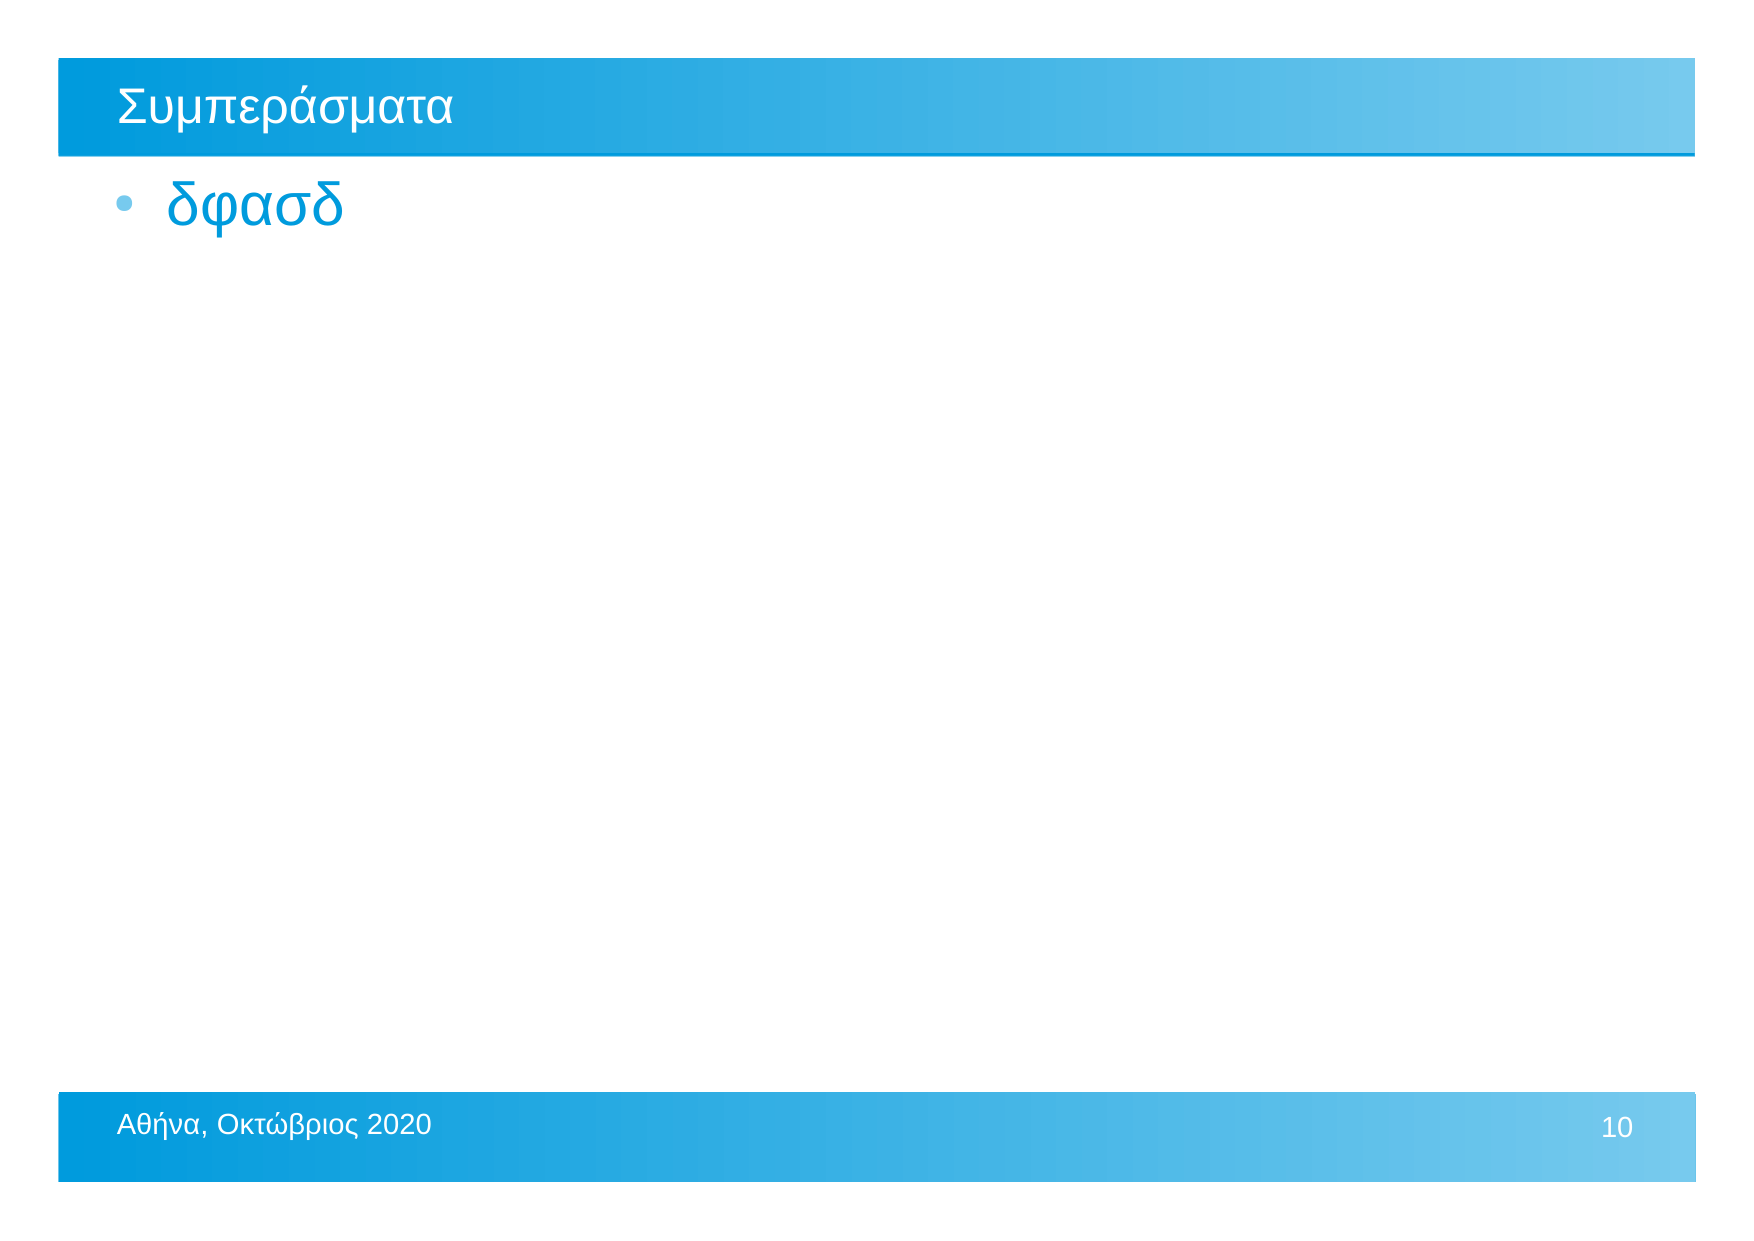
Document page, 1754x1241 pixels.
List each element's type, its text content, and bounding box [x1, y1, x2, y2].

list δφασδ [96, 171, 1672, 1072]
title Συμπεράσματα [116, 58, 1637, 154]
